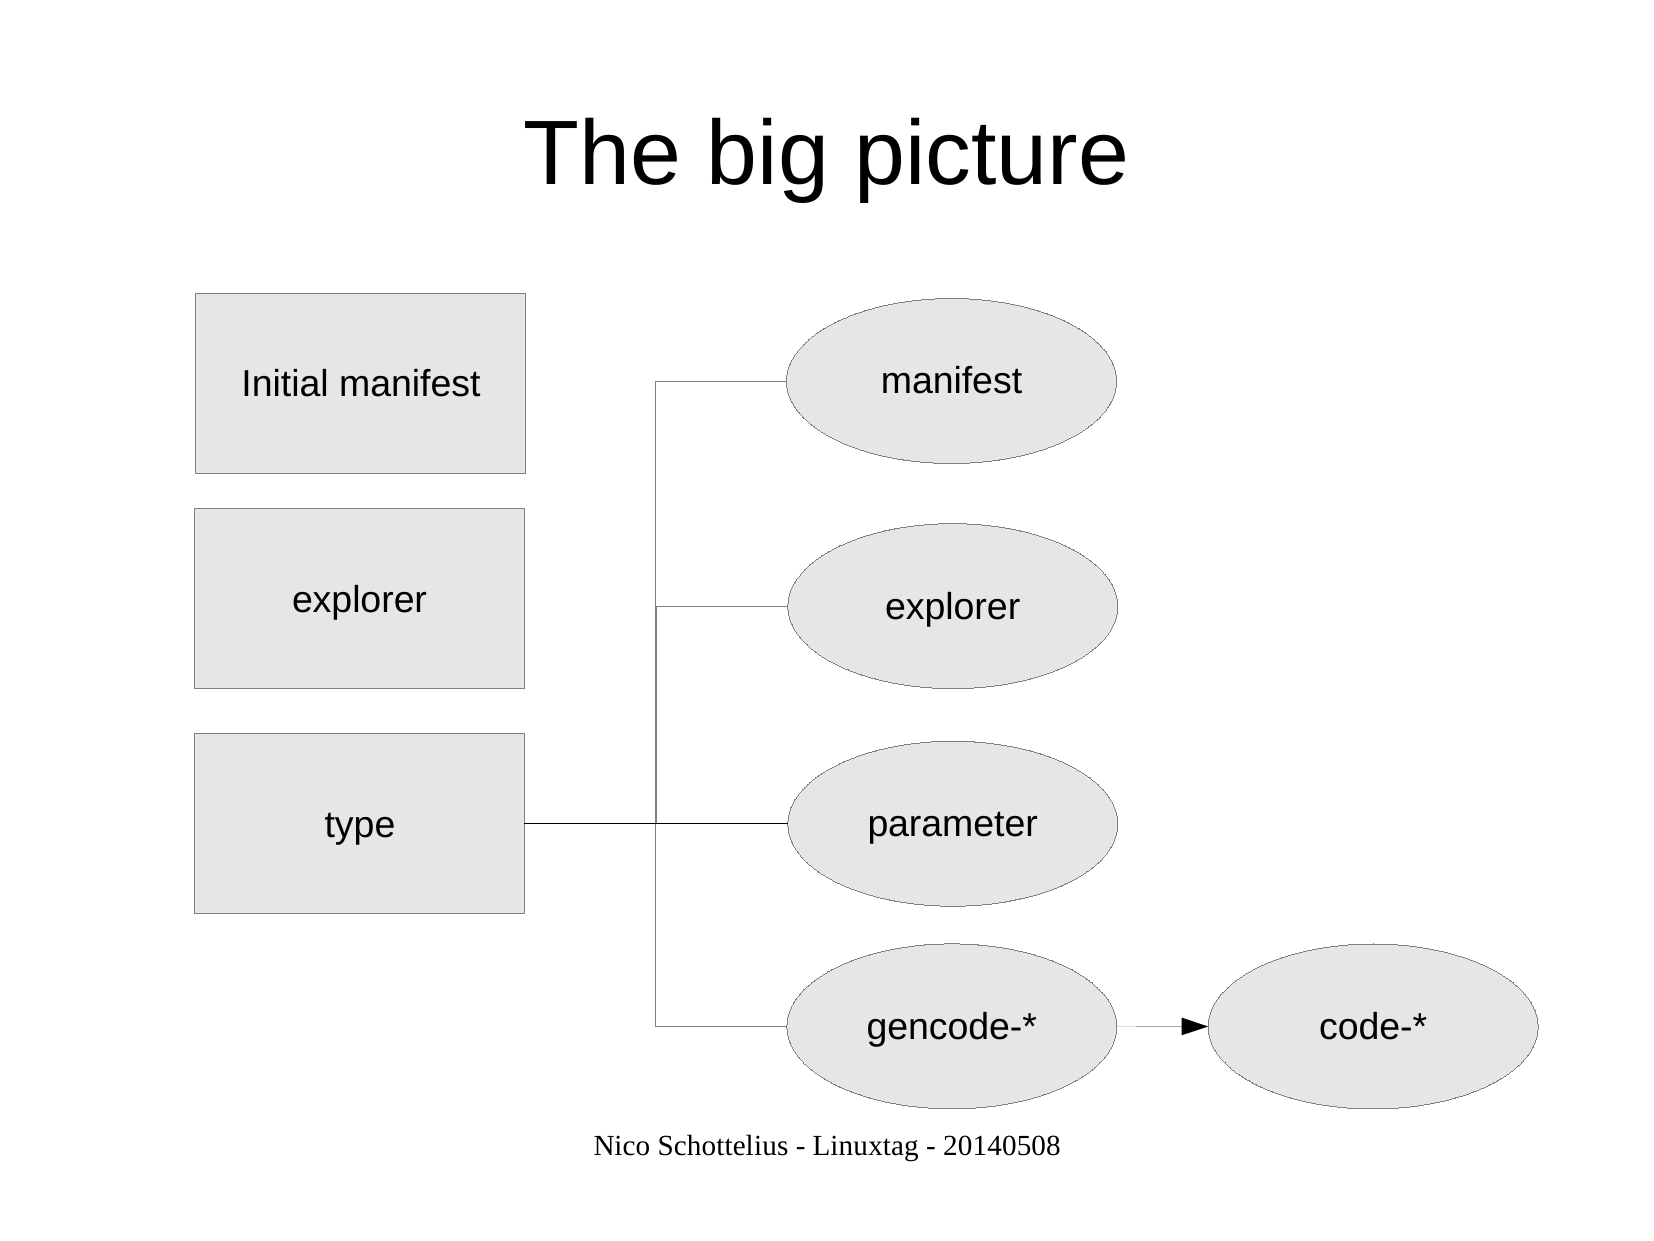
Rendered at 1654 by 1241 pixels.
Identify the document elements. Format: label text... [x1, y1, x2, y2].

text_box explorer [787, 523, 1118, 689]
text_box type [194, 733, 525, 914]
text_box code-* [1208, 943, 1539, 1109]
text_box manifest [786, 298, 1117, 464]
text_box Initial manifest [195, 293, 526, 474]
title The big picture [82, 49, 1571, 257]
text_box gencode-* [786, 943, 1117, 1109]
text_box explorer [194, 508, 525, 689]
text_box parameter [787, 741, 1118, 907]
